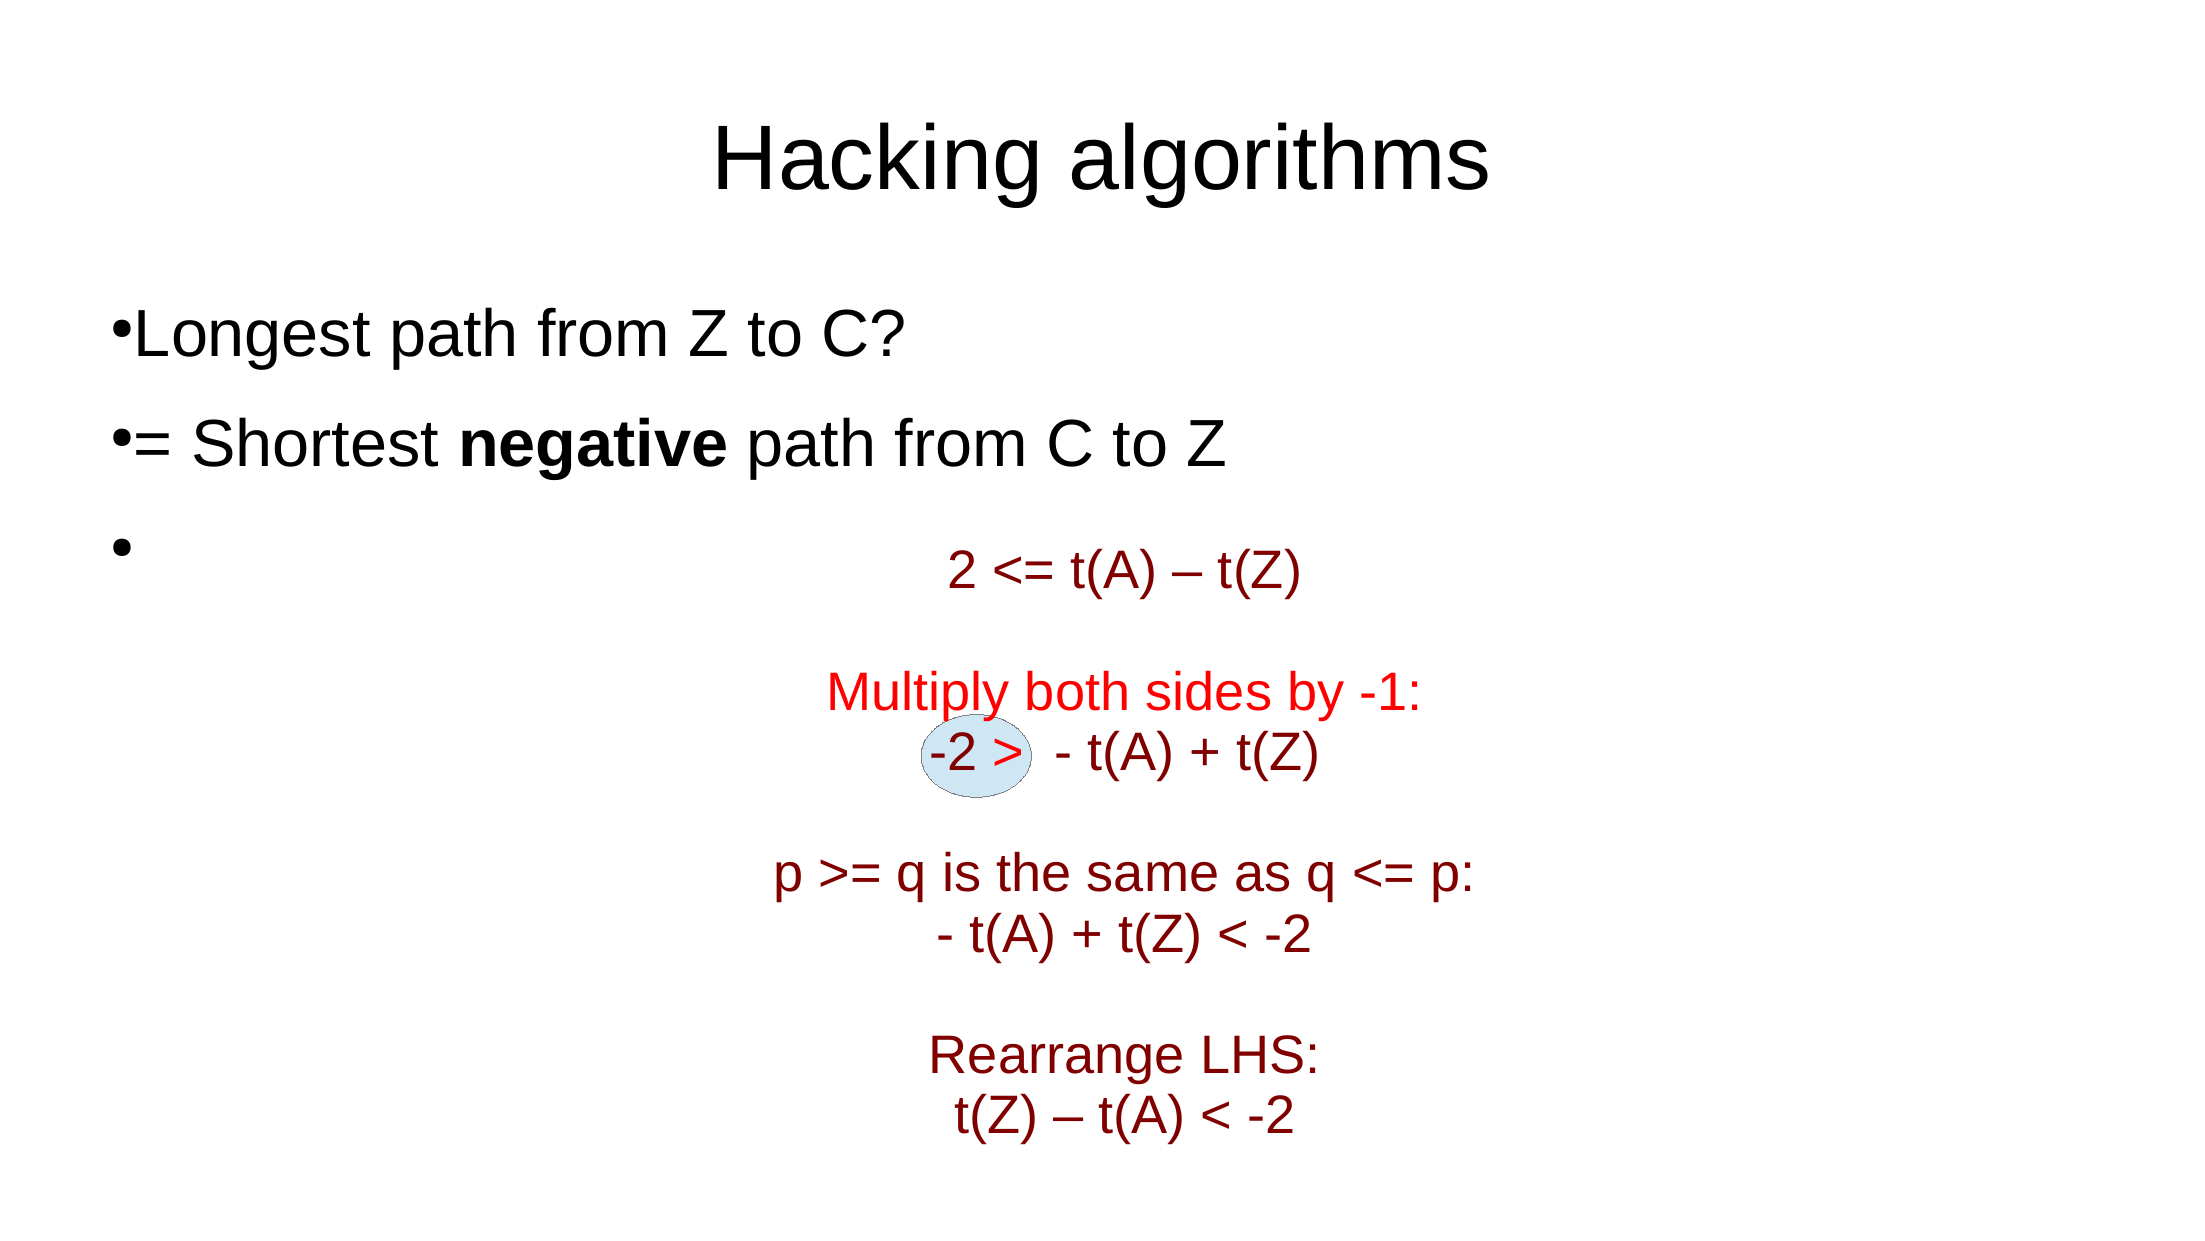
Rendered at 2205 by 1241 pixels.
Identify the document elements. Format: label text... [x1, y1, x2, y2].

text_box 2 <= t(A) – t(Z) Multiply both sides by -1: -2 > - t(A) + t(Z) p >= q is the same as q <= p: - t(A) + t(Z) < -2 Rearrange LHS: t(Z) – t(A) < -2 [598, 532, 1652, 1170]
list Longest path from Z to C? = Shortest negative path from C to Z [110, 290, 2051, 1010]
title Hacking algorithms [110, 49, 2095, 257]
